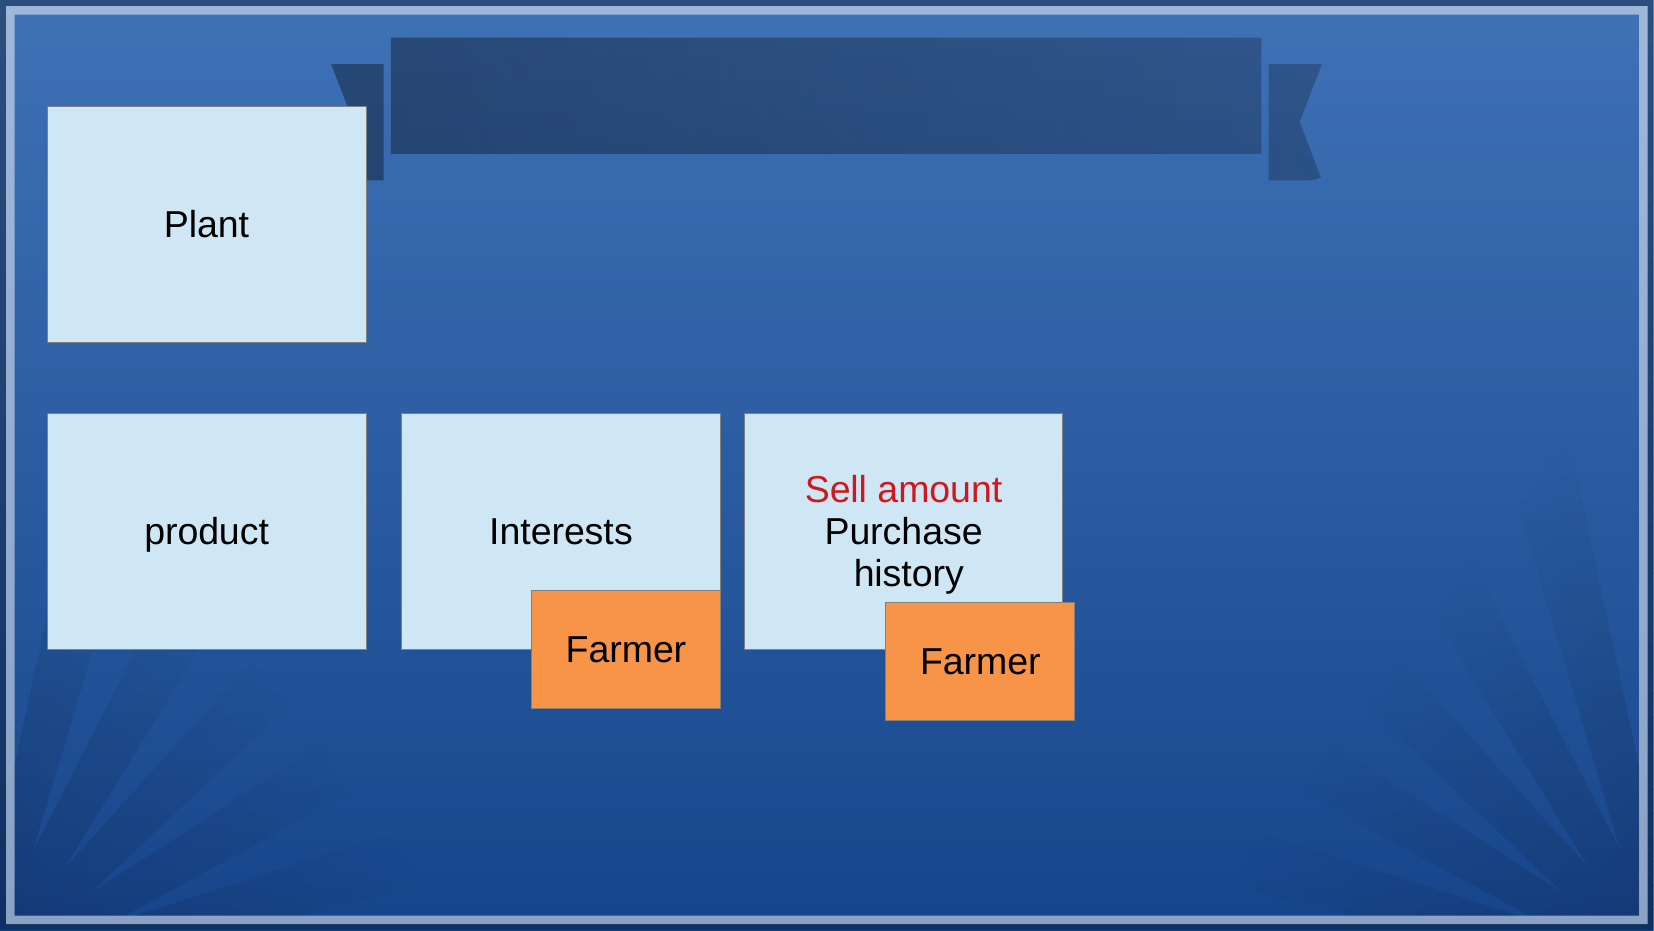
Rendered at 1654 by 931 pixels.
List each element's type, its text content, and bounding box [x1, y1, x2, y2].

text_box Interests [401, 413, 721, 650]
text_box Farmer [531, 590, 721, 709]
text_box product [47, 413, 367, 650]
text_box Farmer [885, 602, 1075, 721]
text_box Sell amount Purchase history [744, 413, 1063, 650]
text_box Plant [47, 106, 367, 343]
